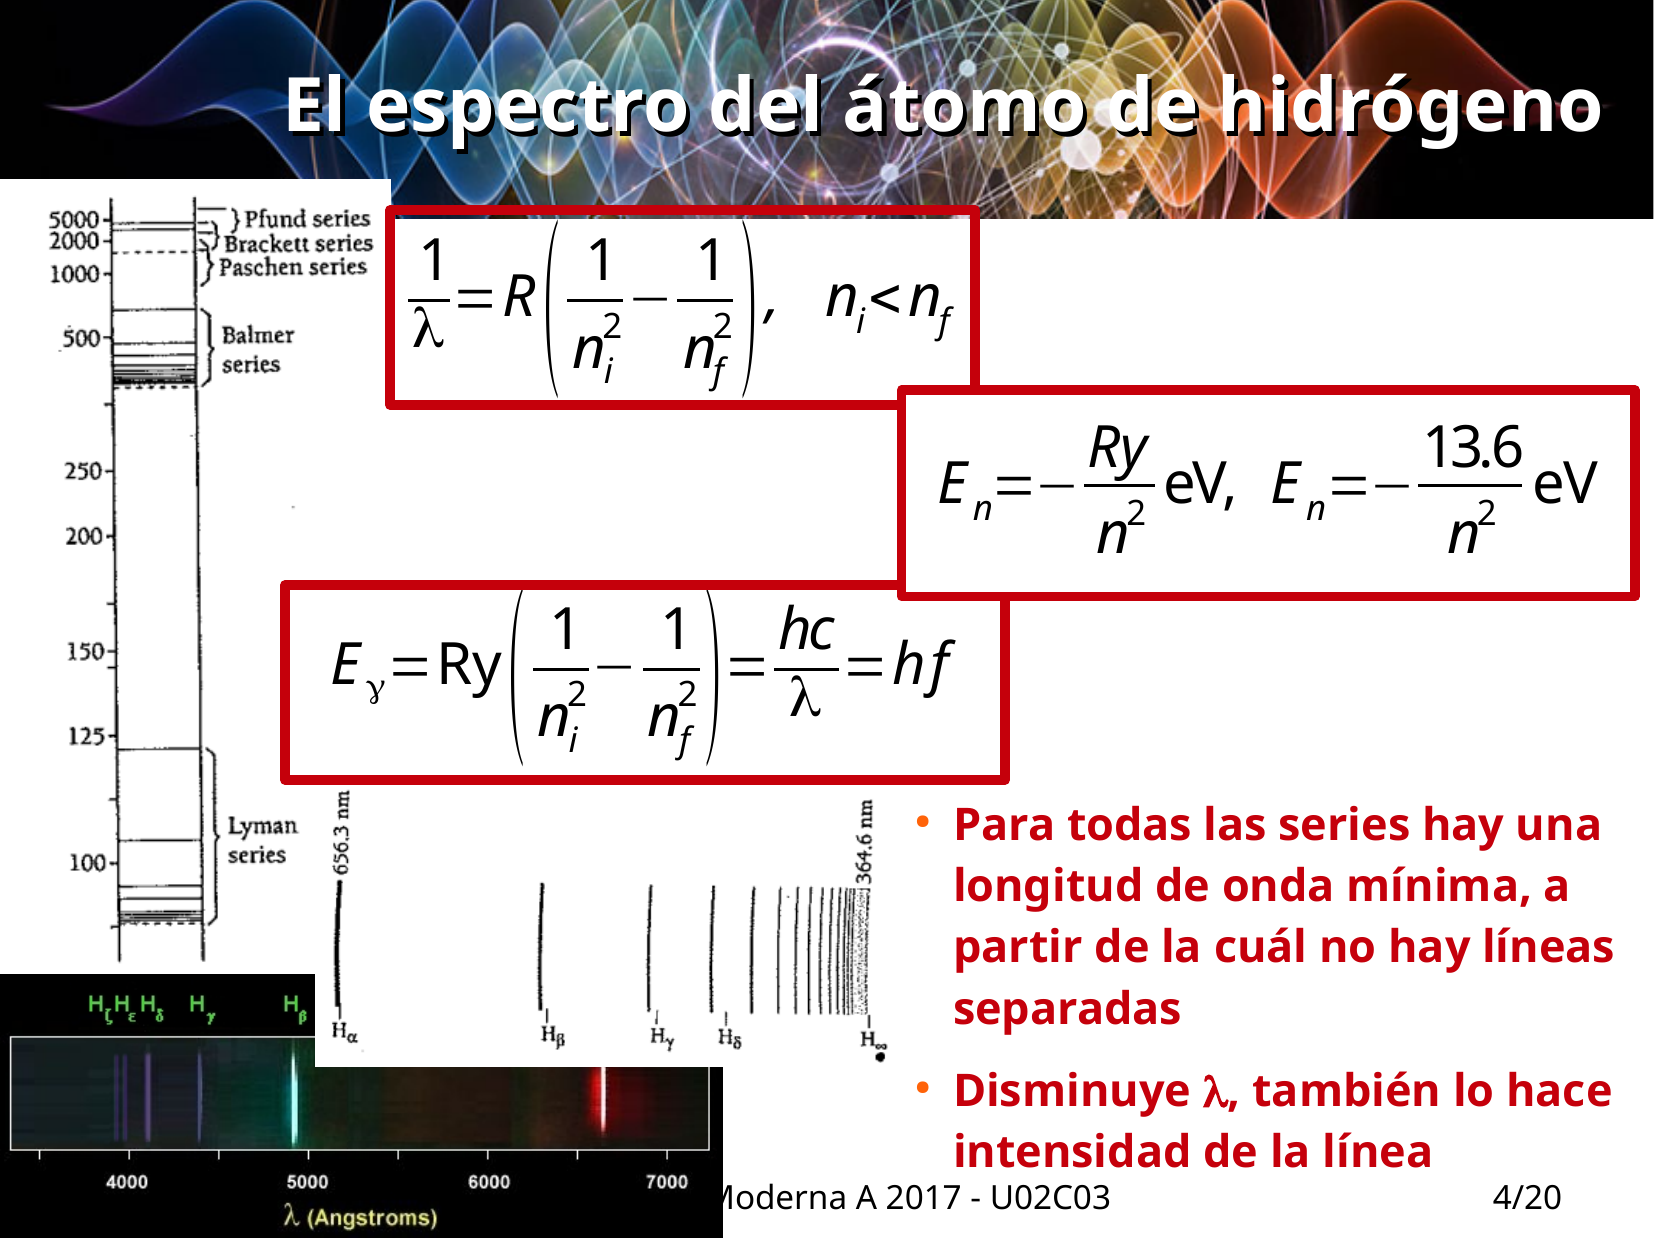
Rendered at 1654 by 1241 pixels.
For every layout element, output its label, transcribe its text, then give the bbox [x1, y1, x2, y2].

title El espectro del átomo de hidrógeno [45, 15, 1606, 191]
list Para todas las series hay una longitud de onda mínima, a partir de la cuál no hay líneas separadas Disminuye l, también lo hace intensidad de la línea [902, 792, 1653, 1183]
text_box [901, 389, 1635, 597]
chart [398, 216, 960, 400]
picture [0, 0, 1654, 1238]
chart [322, 590, 960, 770]
picture [395, 215, 970, 219]
picture [290, 590, 901, 775]
chart [929, 411, 1606, 569]
